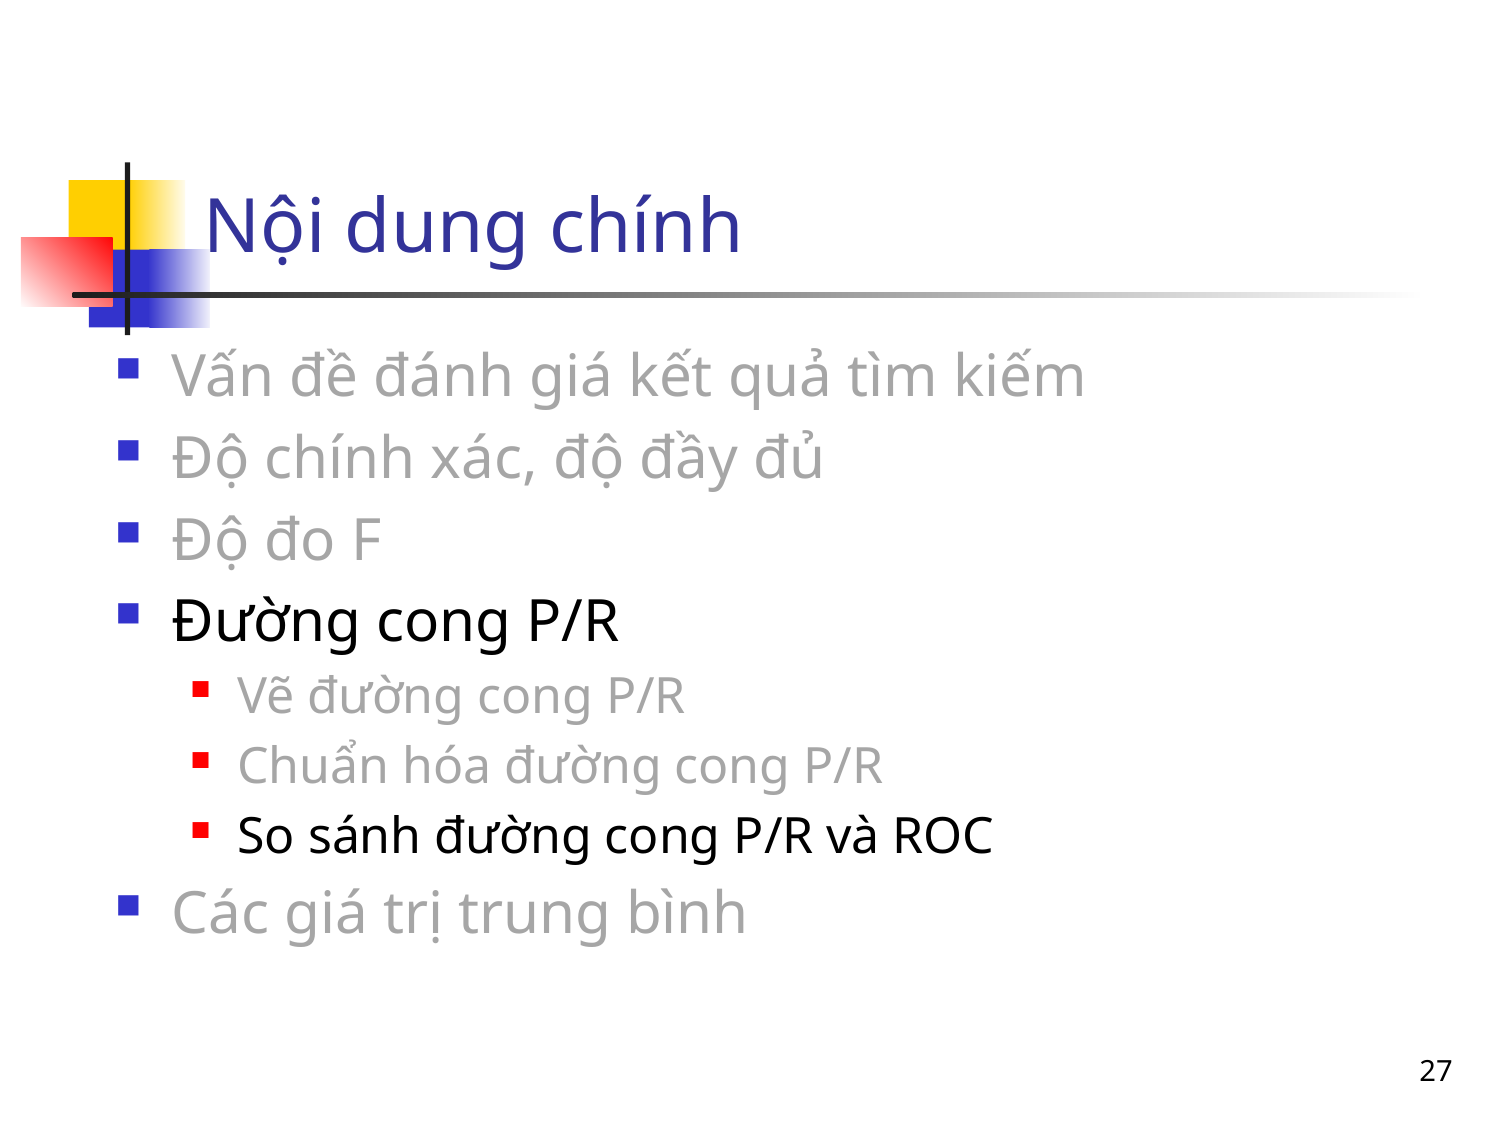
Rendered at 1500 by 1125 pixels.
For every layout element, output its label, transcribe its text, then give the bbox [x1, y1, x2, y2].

slide_number <number> [1155, 1024, 1468, 1100]
list Vấn đề đánh giá kết quả tìm kiếm Độ chính xác, độ đầy đủ Độ đo F Đường cong P/R Vẽ đường cong P/R Chuẩn hóa đường cong P/R So sánh đường cong P/R và ROC Các giá trị trung bình [100, 331, 1469, 1006]
title Nội dung chính [188, 35, 1468, 275]
